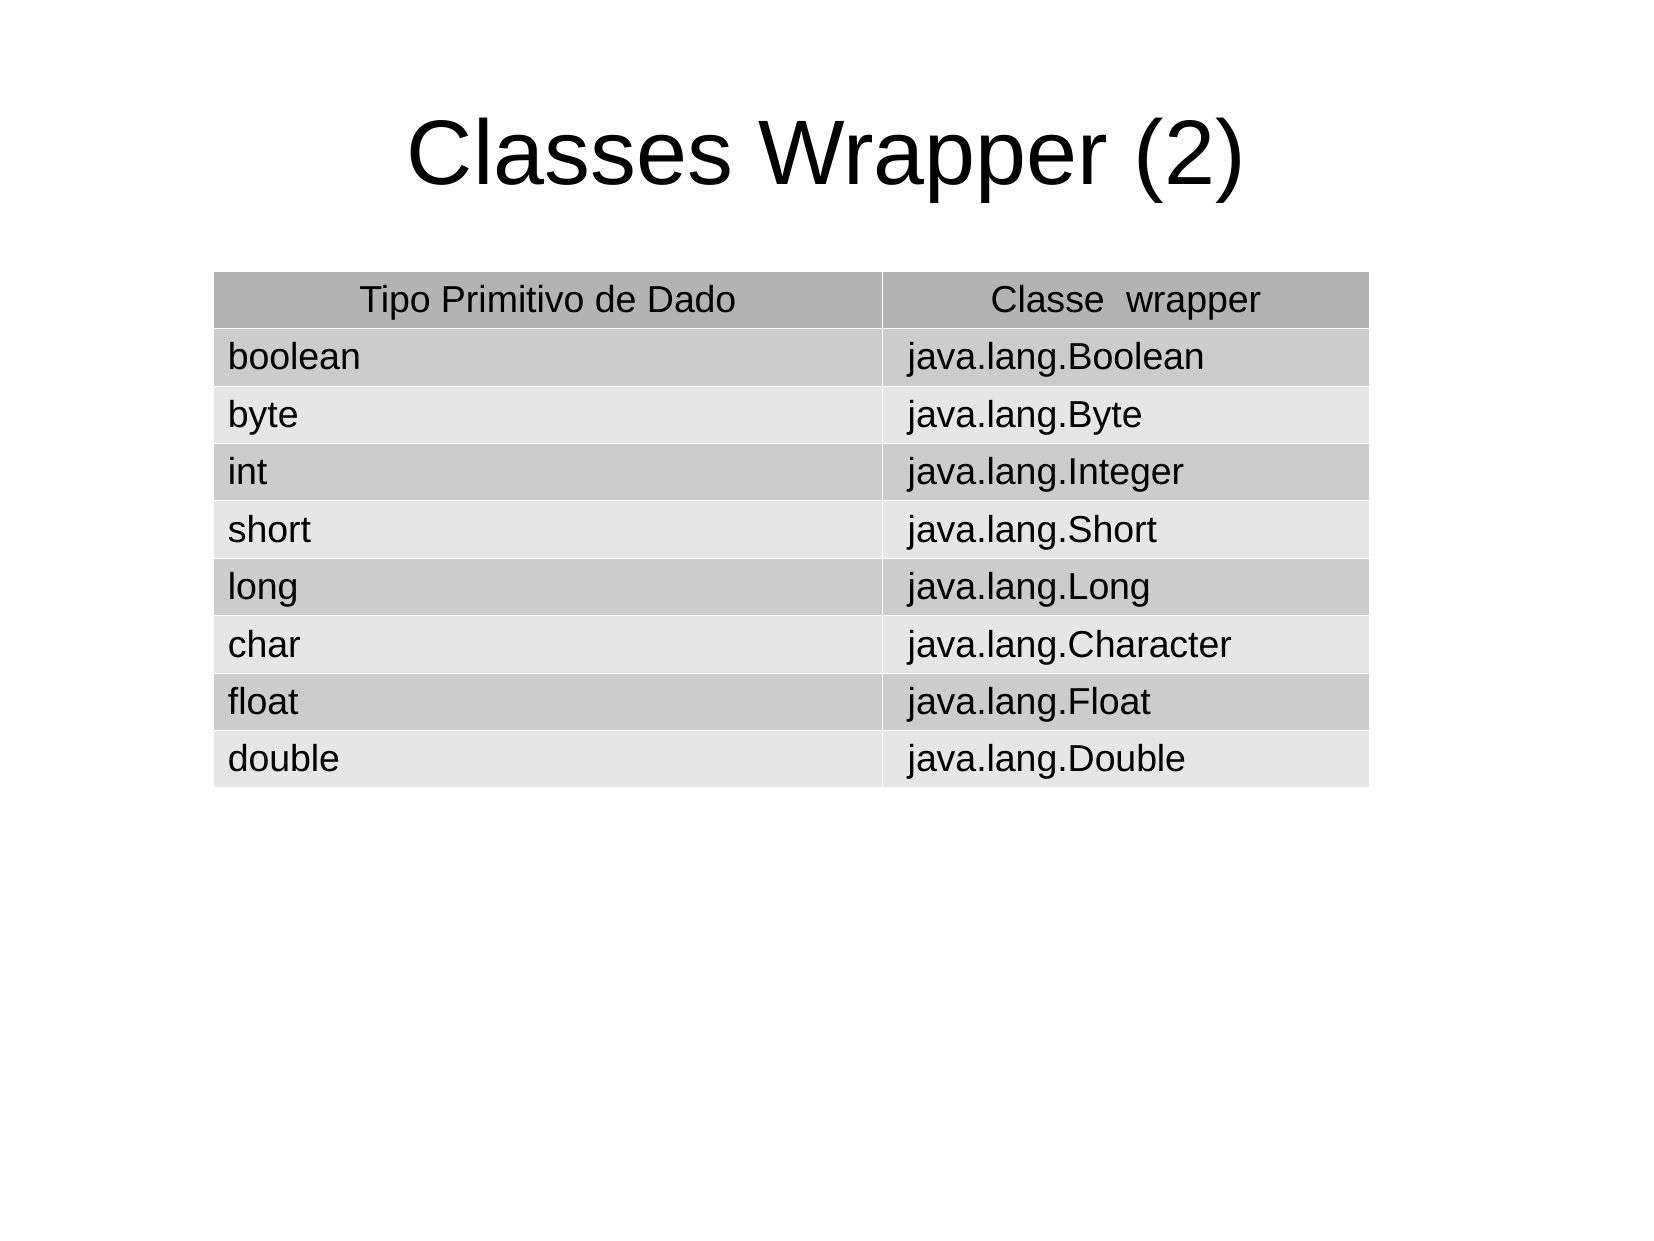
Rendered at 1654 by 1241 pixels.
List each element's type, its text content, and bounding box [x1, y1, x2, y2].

table_cell java.lang.Short [883, 501, 1369, 558]
table_cell java.lang.Integer [883, 444, 1369, 500]
table_cell java.lang.Double [883, 731, 1369, 787]
table_cell java.lang.Boolean [883, 329, 1369, 386]
table_header Classe wrapper [883, 272, 1369, 328]
table_cell char [214, 616, 882, 673]
title Classes Wrapper (2) [82, 49, 1571, 257]
table_cell int [214, 444, 882, 500]
table_cell java.lang.Character [883, 616, 1369, 673]
table_cell java.lang.Byte [883, 387, 1369, 443]
table_cell byte [214, 387, 882, 443]
table_cell boolean [214, 329, 882, 386]
table_header Tipo Primitivo de Dado [214, 272, 882, 328]
table_cell float [214, 674, 882, 730]
table_cell java.lang.Long [883, 559, 1369, 615]
table_cell long [214, 559, 882, 615]
table_cell java.lang.Float [883, 674, 1369, 730]
table_cell short [214, 501, 882, 558]
table_cell double [214, 731, 882, 787]
